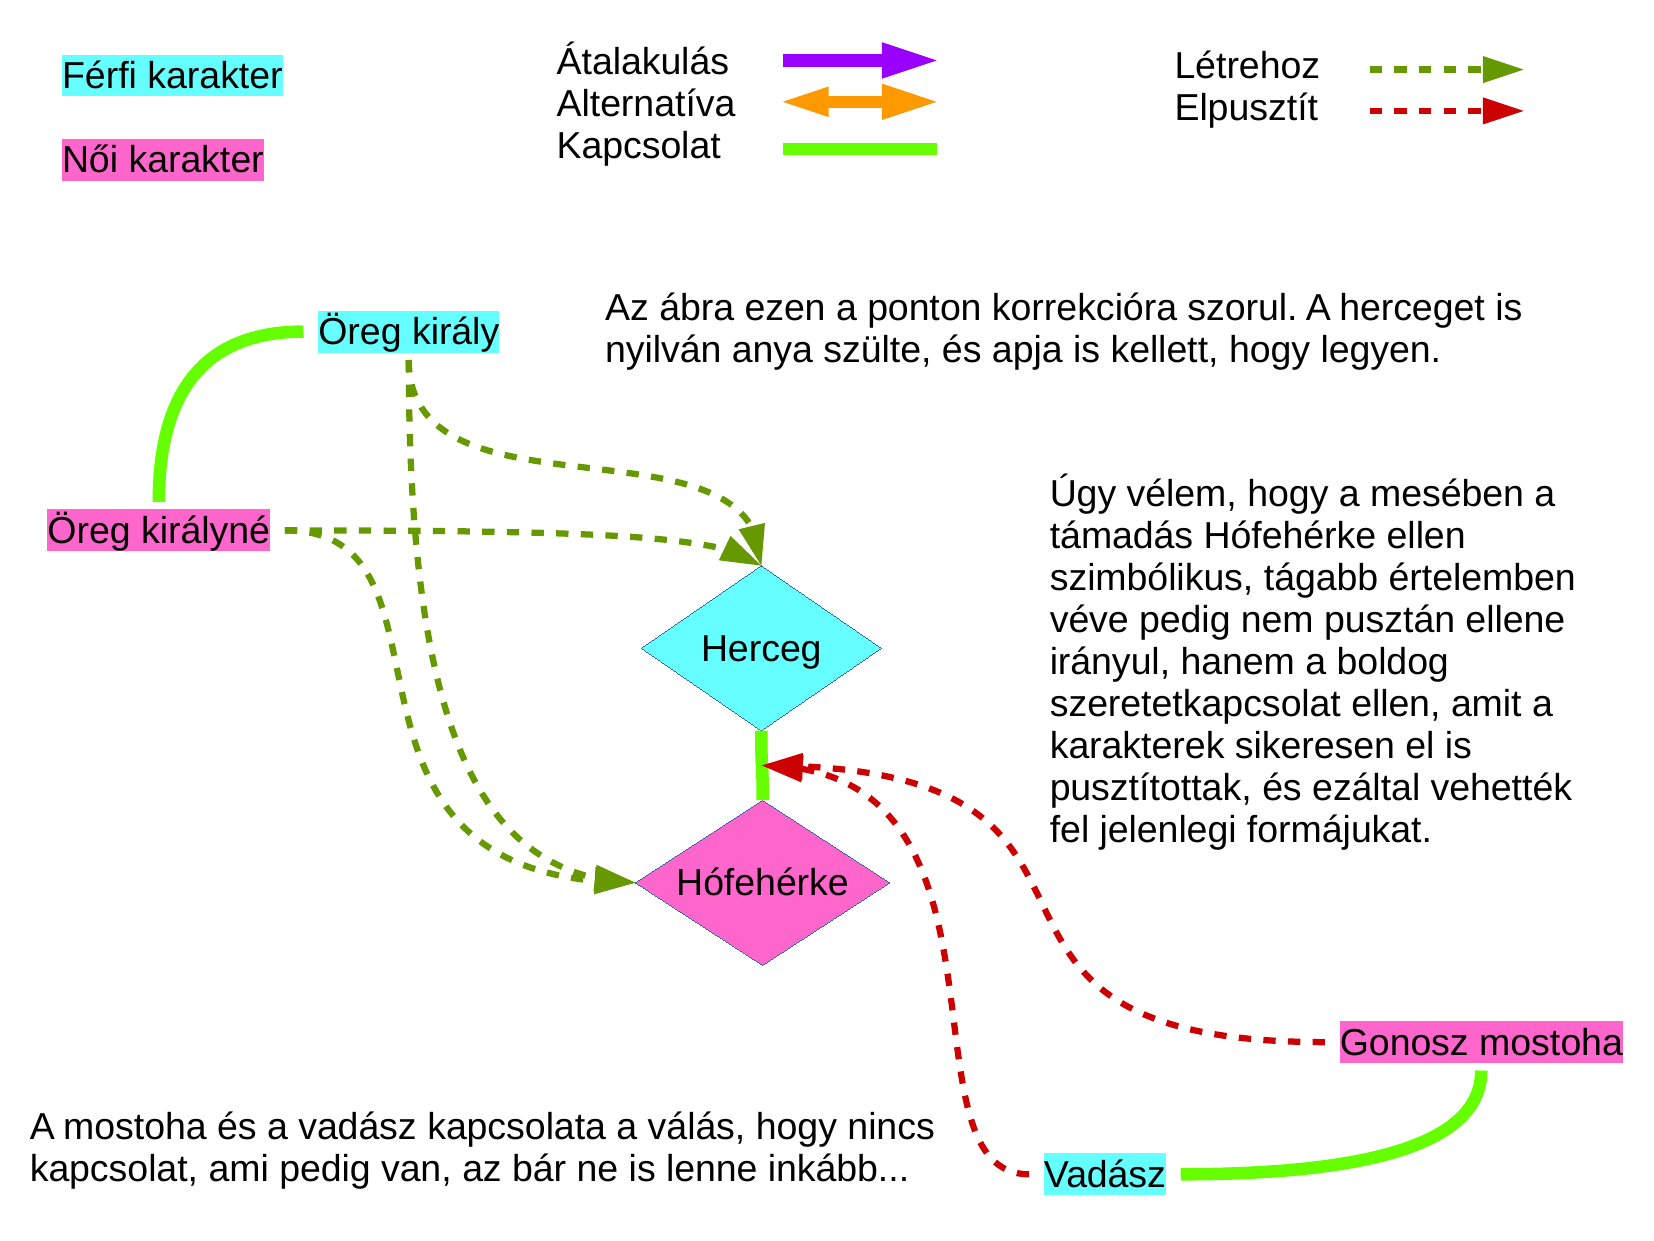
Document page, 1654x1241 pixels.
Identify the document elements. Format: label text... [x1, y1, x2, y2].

text_box Öreg királyné [32, 501, 285, 559]
text_box Vadász [1029, 1145, 1181, 1203]
text_box Átalakulás Alternatíva Kapcsolat [541, 33, 751, 174]
text_box Úgy vélem, hogy a mesében a támadás Hófehérke ellen szimbólikus, tágabb értelemben véve pedig nem pusztán ellene irányul, hanem a boldog szeretetkapcsolat ellen, amit a karakterek sikeresen el is pusztítottak, és ezáltal vehették fel jelenlegi formájukat. [1035, 465, 1606, 981]
text_box Férfi karakter Női karakter [47, 47, 298, 189]
text_box Létrehoz Elpusztít [1159, 36, 1336, 136]
text_box Az ábra ezen a ponton korrekcióra szorul. A herceget is nyilván anya szülte, és apja is kellett, hogy legyen. [590, 279, 1561, 406]
text_box Hófehérke [635, 801, 890, 966]
text_box Gonosz mostoha [1324, 1013, 1638, 1071]
text_box A mostoha és a vadász kapcsolata a válás, hogy nincs kapcsolat, ami pedig van, az bár ne is lenne inkább... [15, 1097, 985, 1224]
text_box Herceg [641, 566, 882, 730]
text_box Öreg király [303, 303, 515, 361]
